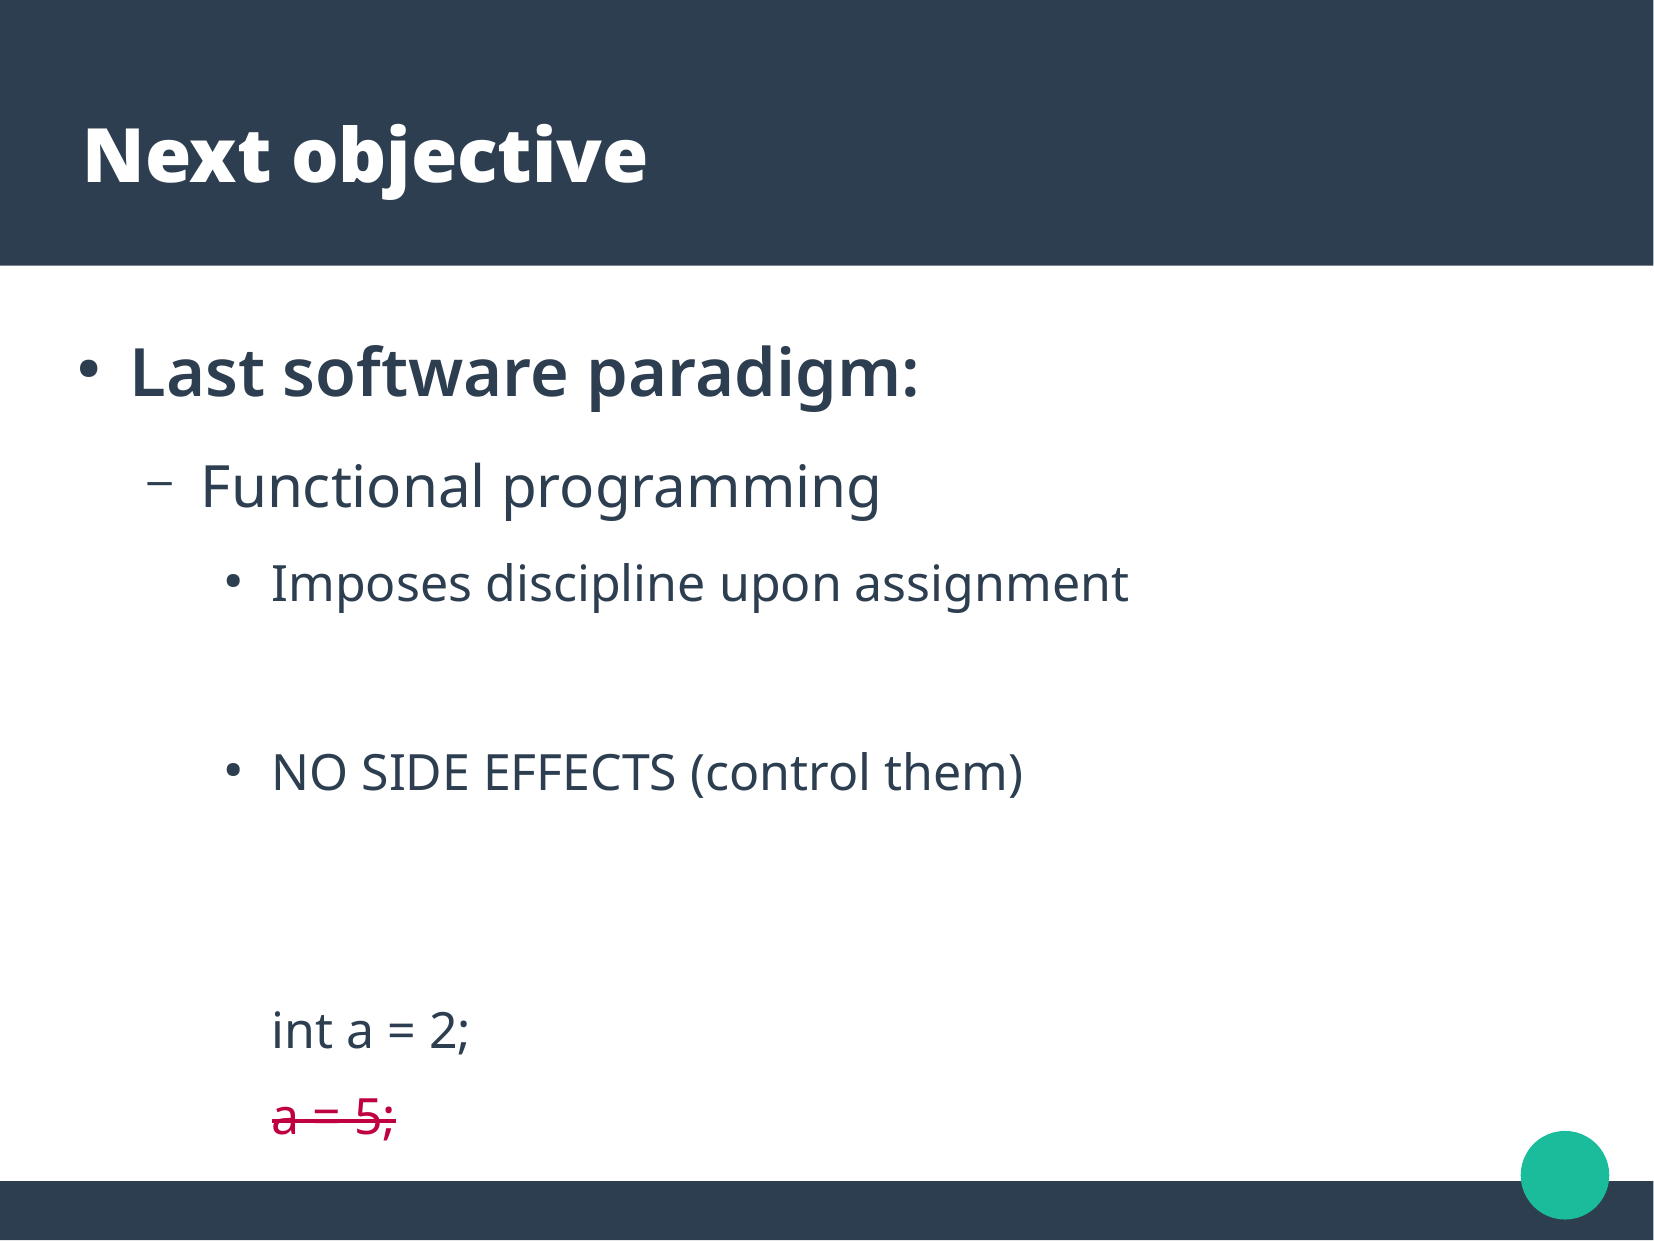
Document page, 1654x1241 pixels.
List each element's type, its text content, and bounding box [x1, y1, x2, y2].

title Next objective [82, 49, 1571, 257]
list Last software paradigm: Functional programming Imposes discipline upon assignment NO SIDE EFFECTS (control them) int a = 2; a = 5; [59, 324, 1595, 1152]
